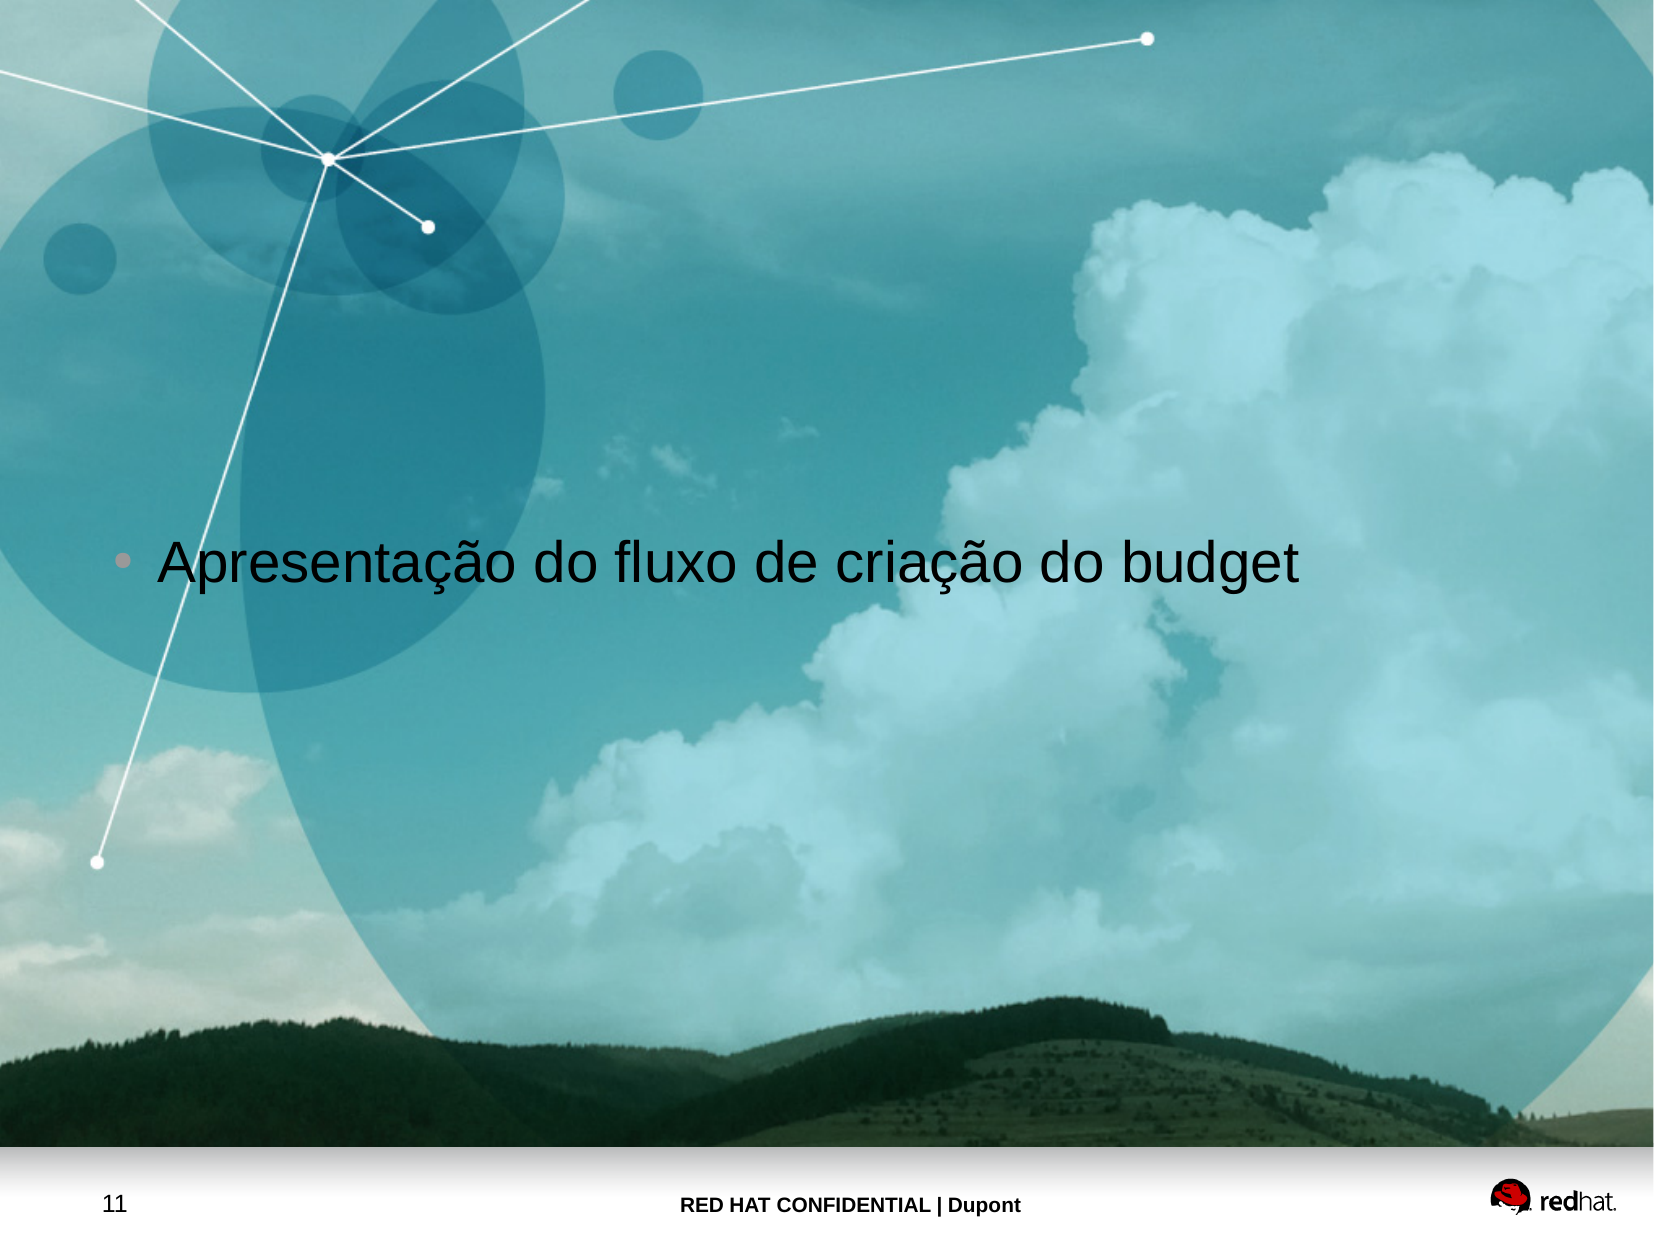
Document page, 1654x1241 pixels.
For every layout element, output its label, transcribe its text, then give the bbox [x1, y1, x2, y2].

picture [0, 0, 1654, 1241]
text_box Apresentação do fluxo de criação do budget [82, 262, 1571, 862]
